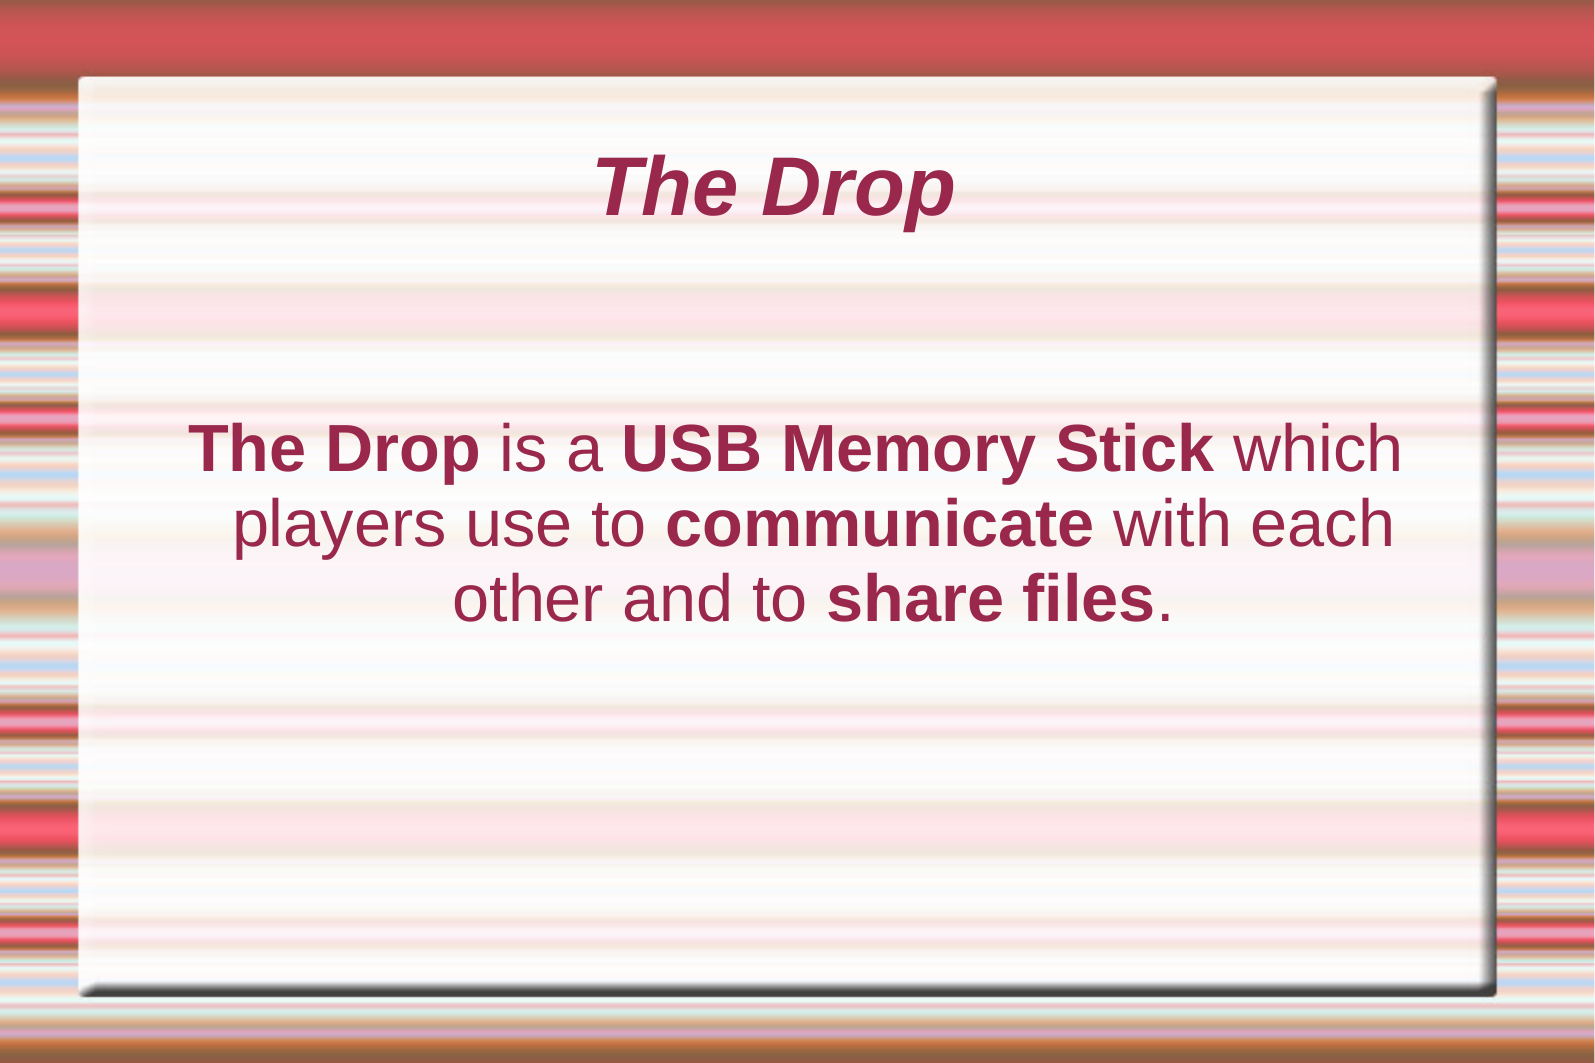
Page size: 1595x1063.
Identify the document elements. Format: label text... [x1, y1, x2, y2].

picture [0, 0, 1595, 1063]
subtitle The Drop is a USB Memory Stick which players use to communicate with each other and to share files. [130, 300, 1462, 971]
title The Drop [117, 98, 1479, 276]
